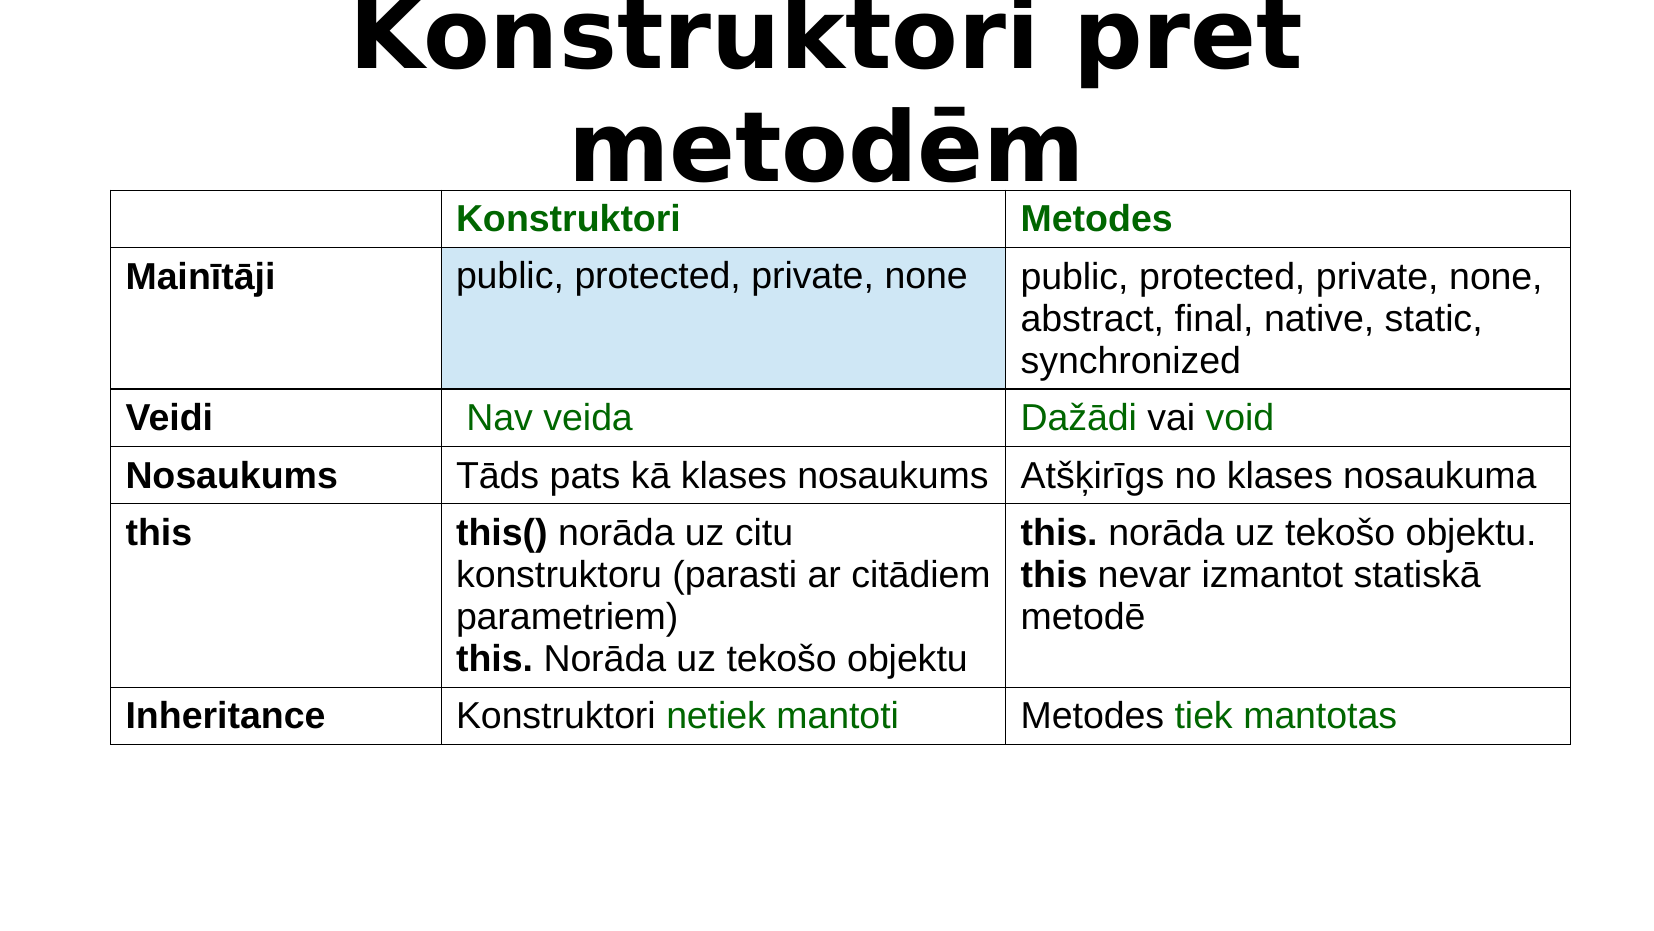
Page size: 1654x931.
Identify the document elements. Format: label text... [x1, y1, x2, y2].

table_cell Inheritance [111, 688, 441, 744]
table_cell Mainītāji [111, 248, 441, 388]
table_cell Konstruktori netiek mantoti [442, 688, 1005, 744]
table_cell Tāds pats kā klases nosaukums [442, 447, 1005, 503]
table_cell Nav veida [442, 390, 1005, 446]
table_header Metodes [1006, 191, 1570, 247]
table_cell Metodes tiek mantotas [1006, 688, 1570, 744]
table_cell public, protected, private, none [442, 248, 1005, 388]
table_cell this [111, 504, 441, 687]
table_cell Veidi [111, 390, 441, 446]
table_header Konstruktori [442, 191, 1005, 247]
table_cell Dažādi vai void [1006, 390, 1570, 446]
table_cell public, protected, private, none, abstract, final, native, static, synchronized [1006, 248, 1570, 388]
table_cell Atšķirīgs no klases nosaukuma [1006, 447, 1570, 503]
table_header [111, 191, 441, 247]
title Konstruktori pret metodēm [82, 0, 1571, 205]
table_cell Nosaukums [111, 447, 441, 503]
table_cell this() norāda uz citu konstruktoru (parasti ar citādiem parametriem) this. Norāda uz tekošo objektu [442, 504, 1005, 687]
table_cell this. norāda uz tekošo objektu. this nevar izmantot statiskā metodē [1006, 504, 1570, 687]
